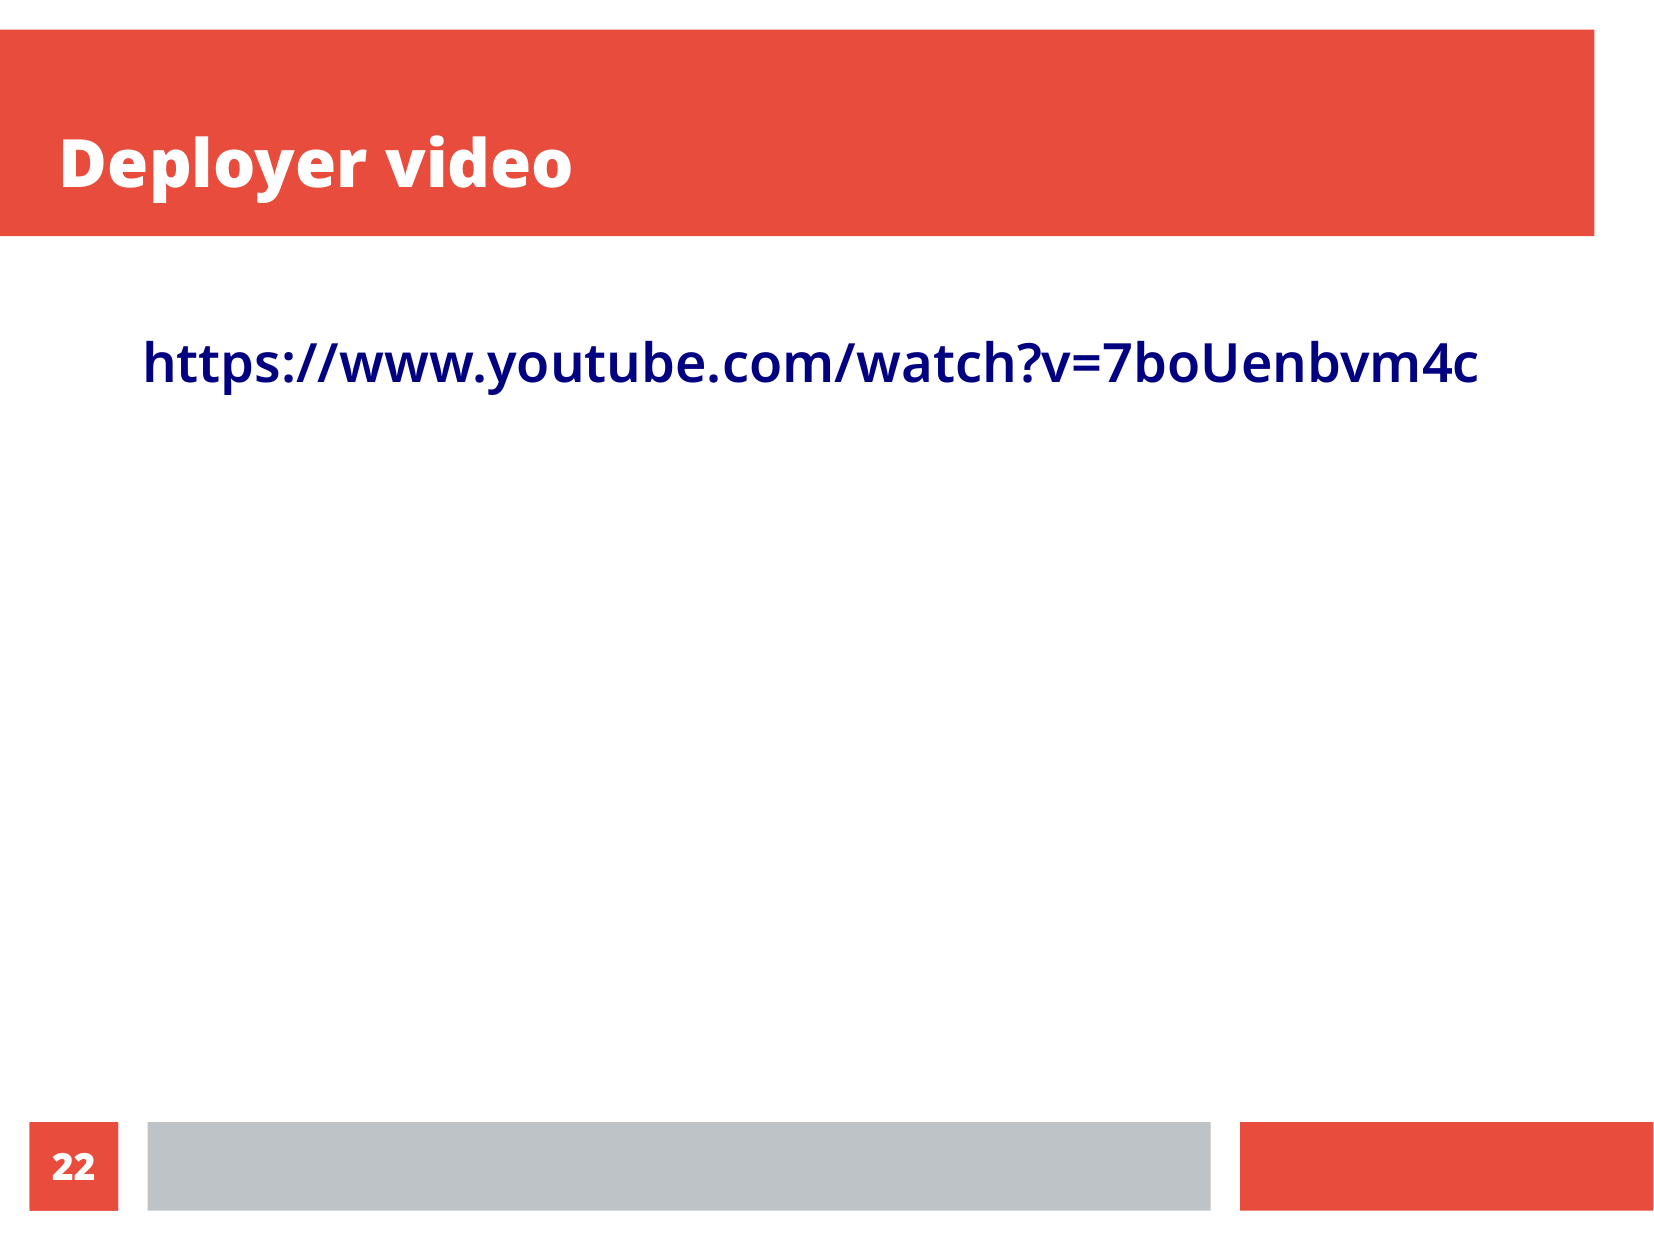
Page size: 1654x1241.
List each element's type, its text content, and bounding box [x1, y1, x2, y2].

list https://www.youtube.com/watch?v=7boUenbvm4c [59, 324, 1565, 1093]
title Deployer video [59, 59, 1595, 207]
